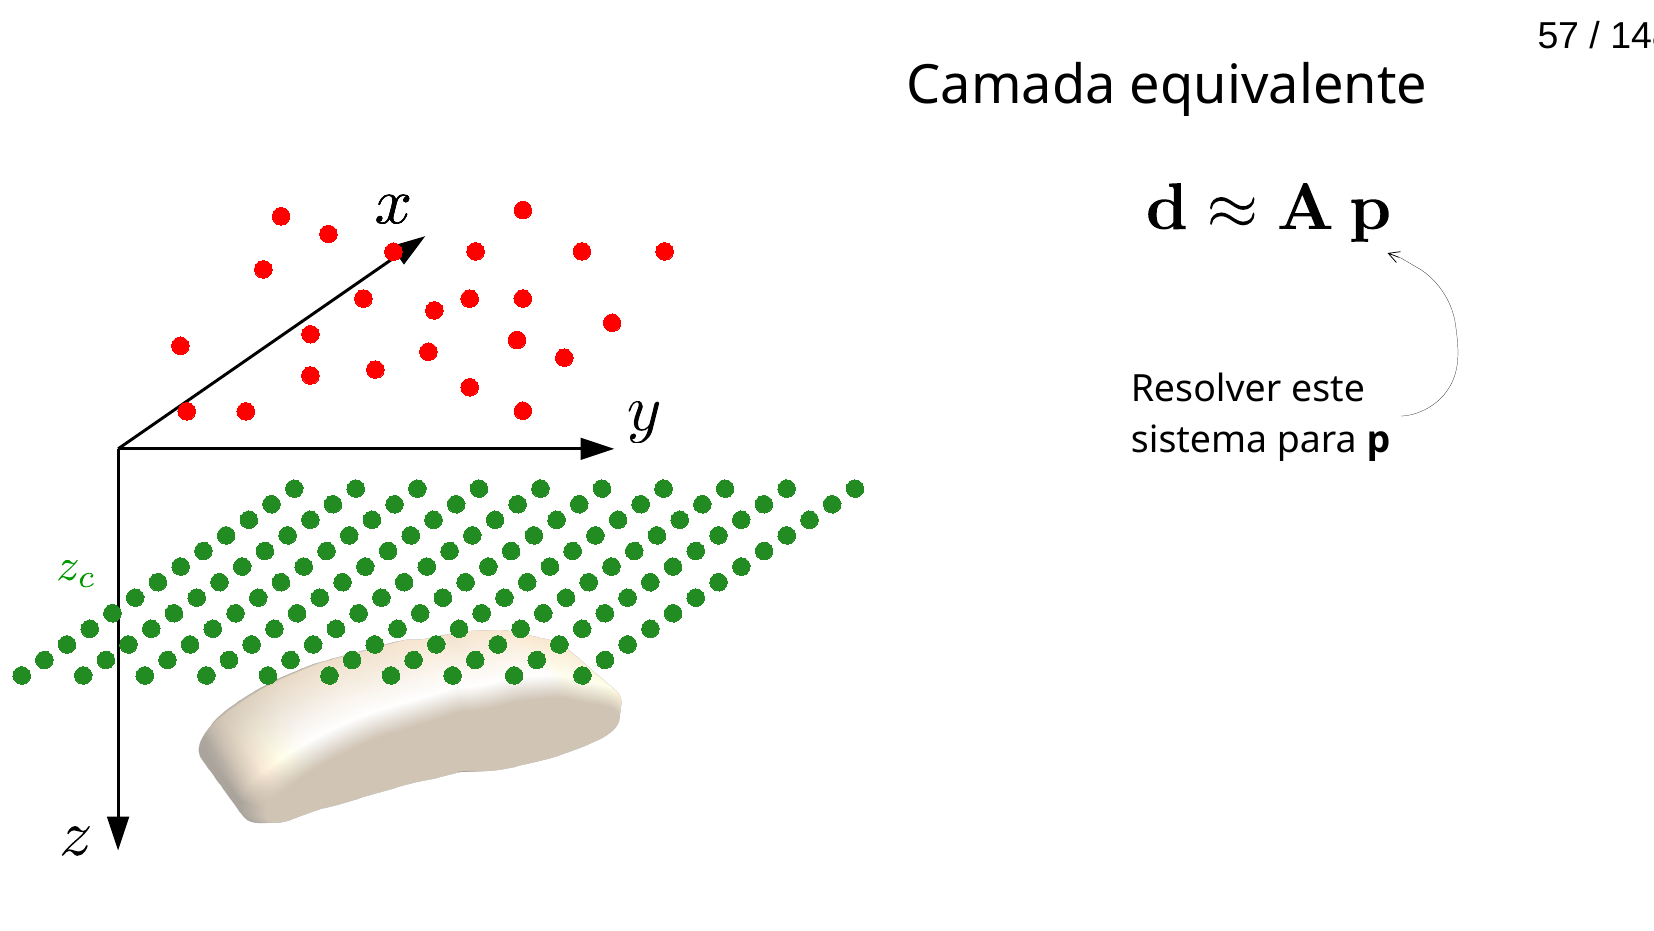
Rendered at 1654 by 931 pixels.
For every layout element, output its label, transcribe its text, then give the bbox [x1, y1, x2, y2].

text_box [135, 666, 154, 685]
picture [374, 194, 413, 224]
text_box [419, 342, 438, 361]
text_box [525, 526, 543, 545]
text_box [288, 604, 306, 623]
text_box [210, 573, 229, 592]
text_box [272, 573, 290, 592]
text_box [80, 619, 99, 638]
text_box [233, 557, 252, 576]
text_box [460, 289, 479, 308]
text_box [365, 635, 384, 654]
text_box [488, 635, 507, 654]
text_box [595, 604, 614, 623]
text_box [349, 604, 368, 623]
text_box [732, 510, 751, 529]
text_box [586, 526, 605, 545]
text_box [217, 526, 235, 545]
text_box [294, 557, 313, 576]
text_box [495, 588, 514, 607]
text_box [256, 542, 274, 560]
text_box [187, 588, 206, 607]
text_box [641, 573, 660, 592]
text_box [395, 573, 413, 592]
text_box [755, 542, 773, 560]
text_box [301, 325, 320, 344]
text_box [304, 635, 323, 654]
text_box [158, 651, 177, 669]
text_box [427, 635, 446, 654]
text_box [466, 242, 485, 261]
text_box [346, 479, 365, 498]
text_box [149, 573, 167, 592]
text_box [631, 495, 650, 514]
text_box [388, 619, 407, 638]
text_box [655, 242, 674, 261]
text_box [281, 651, 300, 669]
text_box [343, 651, 361, 669]
text_box [126, 588, 145, 607]
text_box [508, 495, 527, 514]
text_box [555, 348, 574, 367]
text_box [285, 479, 304, 498]
text_box [709, 526, 728, 545]
text_box [625, 542, 644, 560]
text_box [450, 619, 468, 638]
text_box [777, 479, 796, 498]
text_box [249, 588, 268, 607]
text_box [732, 557, 751, 576]
text_box [541, 557, 559, 576]
text_box [470, 479, 488, 498]
text_box [514, 401, 532, 420]
text_box [686, 542, 705, 560]
text_box [363, 510, 381, 529]
text_box [327, 619, 345, 638]
text_box [505, 666, 523, 685]
text_box [514, 201, 532, 219]
text_box [12, 666, 31, 685]
text_box [443, 666, 462, 685]
text_box [384, 242, 403, 261]
text_box [563, 542, 582, 560]
text_box [262, 495, 281, 514]
text_box [550, 635, 569, 654]
text_box [74, 666, 93, 685]
text_box [456, 573, 475, 592]
text_box [320, 666, 339, 685]
text_box [301, 366, 320, 385]
text_box <number> / 148 [1414, 0, 1654, 71]
text_box [534, 604, 553, 623]
text_box [846, 479, 864, 498]
text_box [502, 542, 520, 560]
text_box [181, 635, 199, 654]
text_box [319, 225, 338, 243]
text_box [602, 557, 621, 576]
text_box [372, 588, 391, 607]
text_box [265, 619, 284, 638]
text_box [527, 651, 546, 669]
text_box [58, 635, 76, 654]
text_box [472, 604, 491, 623]
text_box [670, 510, 689, 529]
text_box [220, 651, 238, 669]
text_box [648, 526, 666, 545]
text_box [466, 651, 485, 669]
text_box [142, 619, 161, 638]
text_box [197, 666, 216, 685]
text_box [800, 510, 819, 529]
text_box [573, 666, 592, 685]
text_box [226, 604, 245, 623]
text_box [385, 495, 404, 514]
text_box [366, 360, 385, 379]
text_box [618, 635, 637, 654]
text_box [272, 207, 290, 226]
picture [59, 826, 93, 856]
text_box [547, 510, 566, 529]
text_box [511, 619, 530, 638]
text_box [716, 479, 734, 498]
picture [1145, 183, 1392, 242]
picture [56, 560, 95, 588]
text_box [486, 510, 504, 529]
text_box [171, 557, 190, 576]
text_box [693, 495, 712, 514]
text_box [356, 557, 375, 576]
text_box [165, 604, 183, 623]
text_box [259, 666, 277, 685]
text_box [97, 651, 115, 669]
text_box [236, 402, 255, 421]
text_box [301, 510, 320, 529]
text_box [518, 573, 537, 592]
text_box [686, 588, 705, 607]
text_box [417, 557, 436, 576]
text_box [440, 542, 459, 560]
text_box [171, 336, 190, 355]
text_box [340, 526, 359, 545]
text_box [579, 573, 598, 592]
text_box [242, 635, 261, 654]
text_box [777, 526, 796, 545]
text_box [596, 651, 614, 669]
text_box [424, 510, 443, 529]
text_box [354, 289, 373, 308]
text_box [333, 573, 352, 592]
text_box [603, 313, 621, 332]
text_box [618, 588, 637, 607]
text_box [531, 479, 550, 498]
text_box [664, 604, 682, 623]
text_box [408, 479, 427, 498]
text_box [573, 242, 591, 261]
text_box [324, 495, 342, 514]
text_box [317, 542, 336, 560]
text_box [434, 588, 452, 607]
text_box [709, 573, 728, 592]
text_box [479, 557, 498, 576]
text_box [508, 331, 526, 349]
text_box [460, 378, 479, 397]
text_box [573, 619, 592, 638]
text_box Camada equivalente [891, 37, 1616, 113]
text_box [425, 301, 444, 320]
text_box [557, 588, 575, 607]
text_box [593, 479, 611, 498]
text_box [463, 526, 482, 545]
text_box [570, 495, 589, 514]
text_box [641, 619, 660, 638]
text_box [609, 510, 627, 529]
text_box [103, 604, 122, 623]
picture [626, 401, 662, 443]
text_box [240, 510, 258, 529]
text_box [411, 604, 430, 623]
text_box [379, 542, 397, 560]
text_box [177, 402, 196, 421]
text_box [513, 289, 532, 308]
text_box [35, 651, 54, 669]
text_box [382, 666, 400, 685]
text_box [203, 619, 222, 638]
text_box [119, 635, 138, 654]
text_box [755, 495, 773, 514]
text_box [401, 526, 420, 545]
text_box [654, 479, 673, 498]
text_box Resolver este sistema para p [1116, 354, 1477, 452]
text_box [254, 260, 273, 279]
text_box [823, 495, 842, 514]
text_box [447, 495, 466, 514]
text_box [664, 557, 682, 576]
text_box [278, 526, 297, 545]
text_box [194, 542, 213, 560]
text_box [310, 588, 329, 607]
text_box [404, 651, 423, 669]
